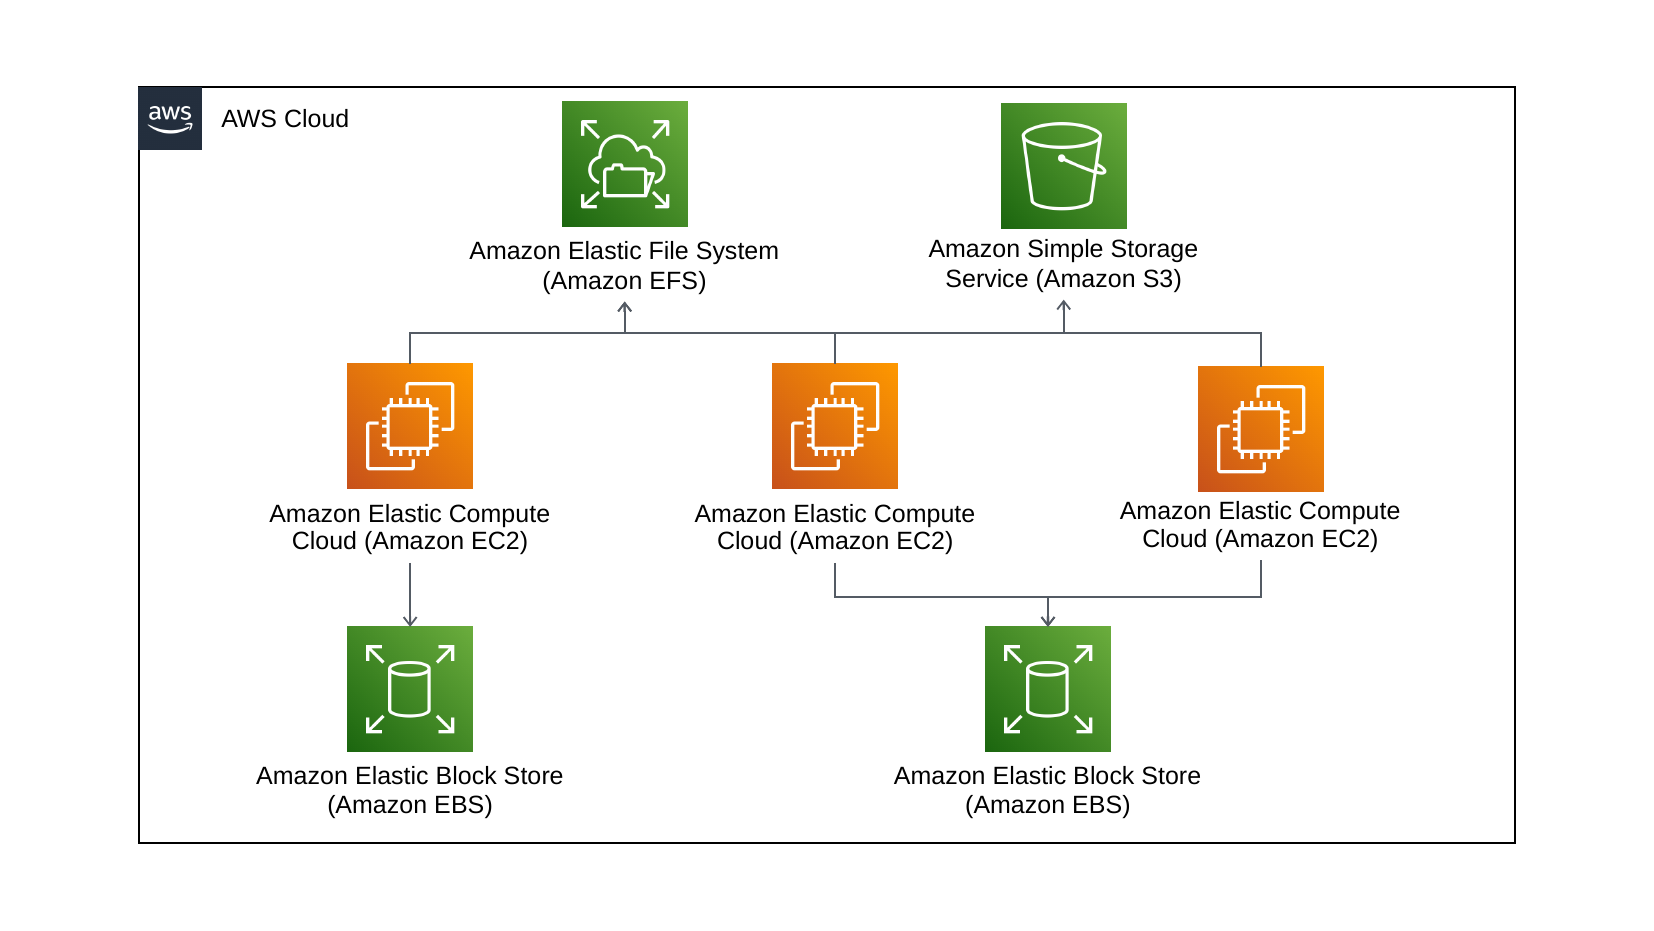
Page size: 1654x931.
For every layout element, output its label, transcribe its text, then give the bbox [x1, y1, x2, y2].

text_box AWS Cloud [138, 87, 1515, 843]
text_box Amazon Elastic Block Store (Amazon EBS) [875, 751, 1221, 827]
text_box Amazon Elastic Compute Cloud (Amazon EC2) [679, 491, 992, 563]
picture [985, 626, 1111, 751]
picture [347, 363, 473, 489]
picture [347, 626, 473, 751]
picture [772, 363, 898, 489]
picture [562, 101, 688, 226]
text_box Amazon Elastic Compute Cloud (Amazon EC2) [254, 491, 566, 563]
picture [1198, 366, 1324, 489]
picture [1001, 103, 1127, 224]
picture [138, 87, 202, 150]
text_box Amazon Elastic Compute Cloud (Amazon EC2) [1105, 489, 1417, 561]
text_box Amazon Simple Storage Service (Amazon S3) [910, 224, 1217, 300]
text_box Amazon Elastic Block Store (Amazon EBS) [237, 751, 583, 827]
text_box Amazon Elastic File System (Amazon EFS) [436, 226, 813, 302]
